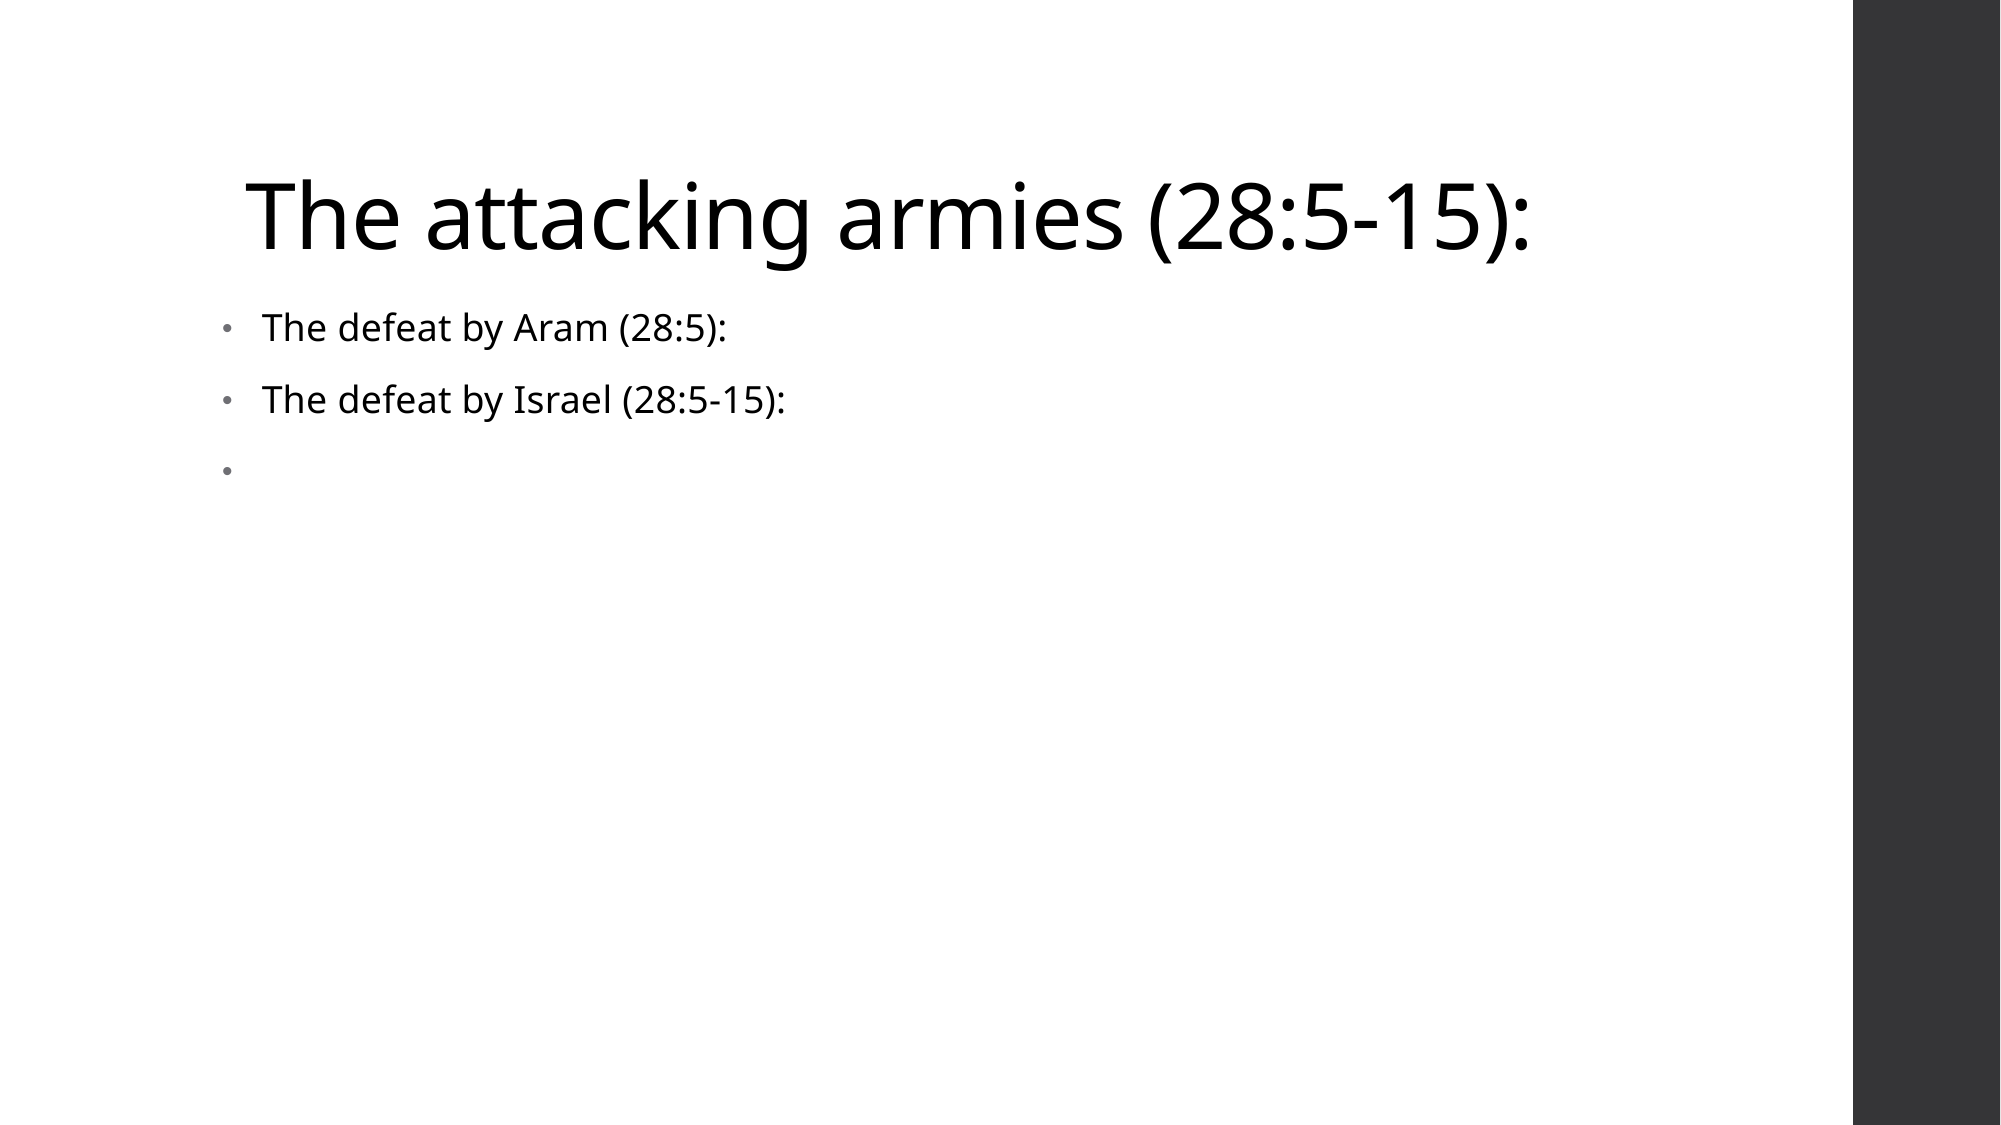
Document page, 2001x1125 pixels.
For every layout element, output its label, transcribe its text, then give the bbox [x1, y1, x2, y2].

title The attacking armies (28:5-15): [206, 60, 1797, 278]
list The defeat by Aram (28:5): The defeat by Israel (28:5-15): [206, 299, 1617, 1014]
